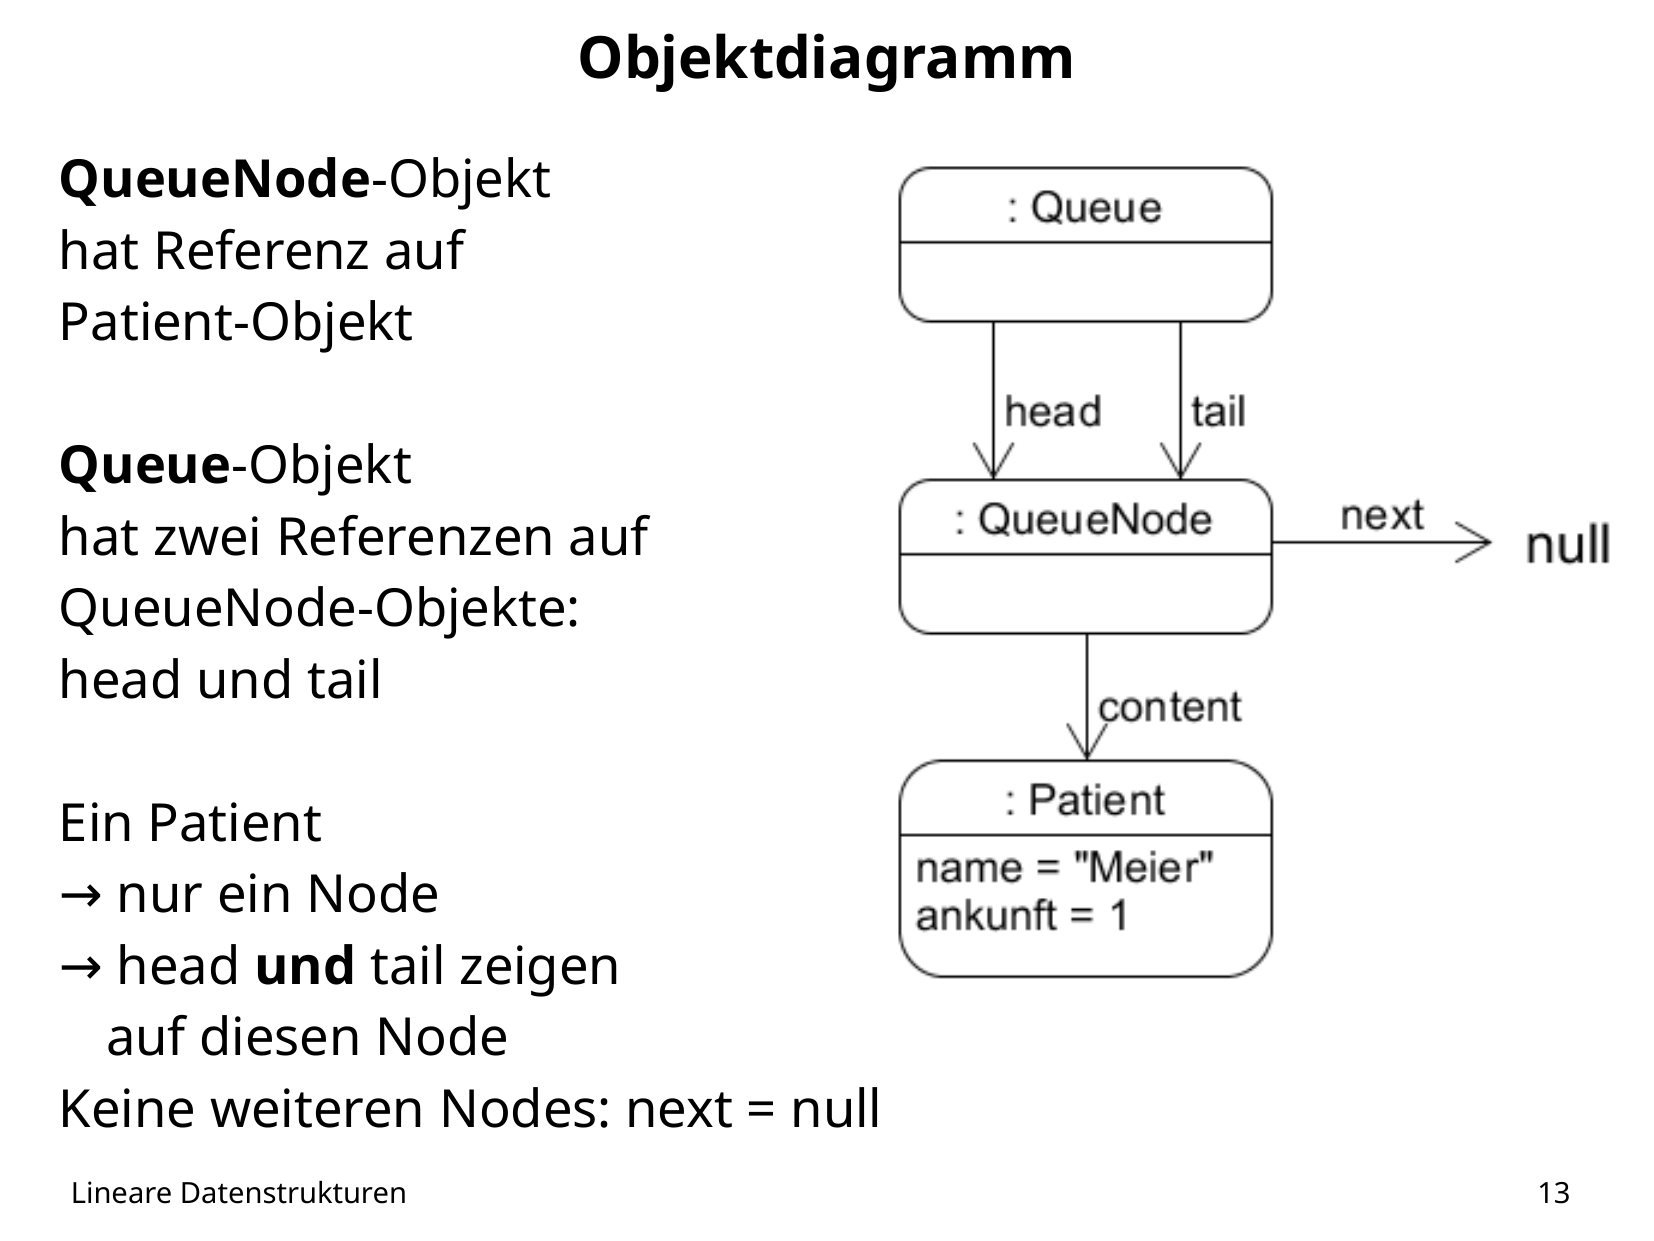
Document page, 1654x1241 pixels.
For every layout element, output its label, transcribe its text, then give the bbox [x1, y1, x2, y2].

picture [897, 165, 1612, 981]
title Objektdiagramm [0, 5, 1654, 107]
list QueueNode-Objekt hat Referenz auf Patient-Objekt Queue-Objekt hat zwei Referenzen auf QueueNode-Objekte: head und tail Ein Patient → nur ein Node → head und tail zeigen auf diesen Node Keine weiteren Nodes: next = null [59, 141, 1630, 1146]
